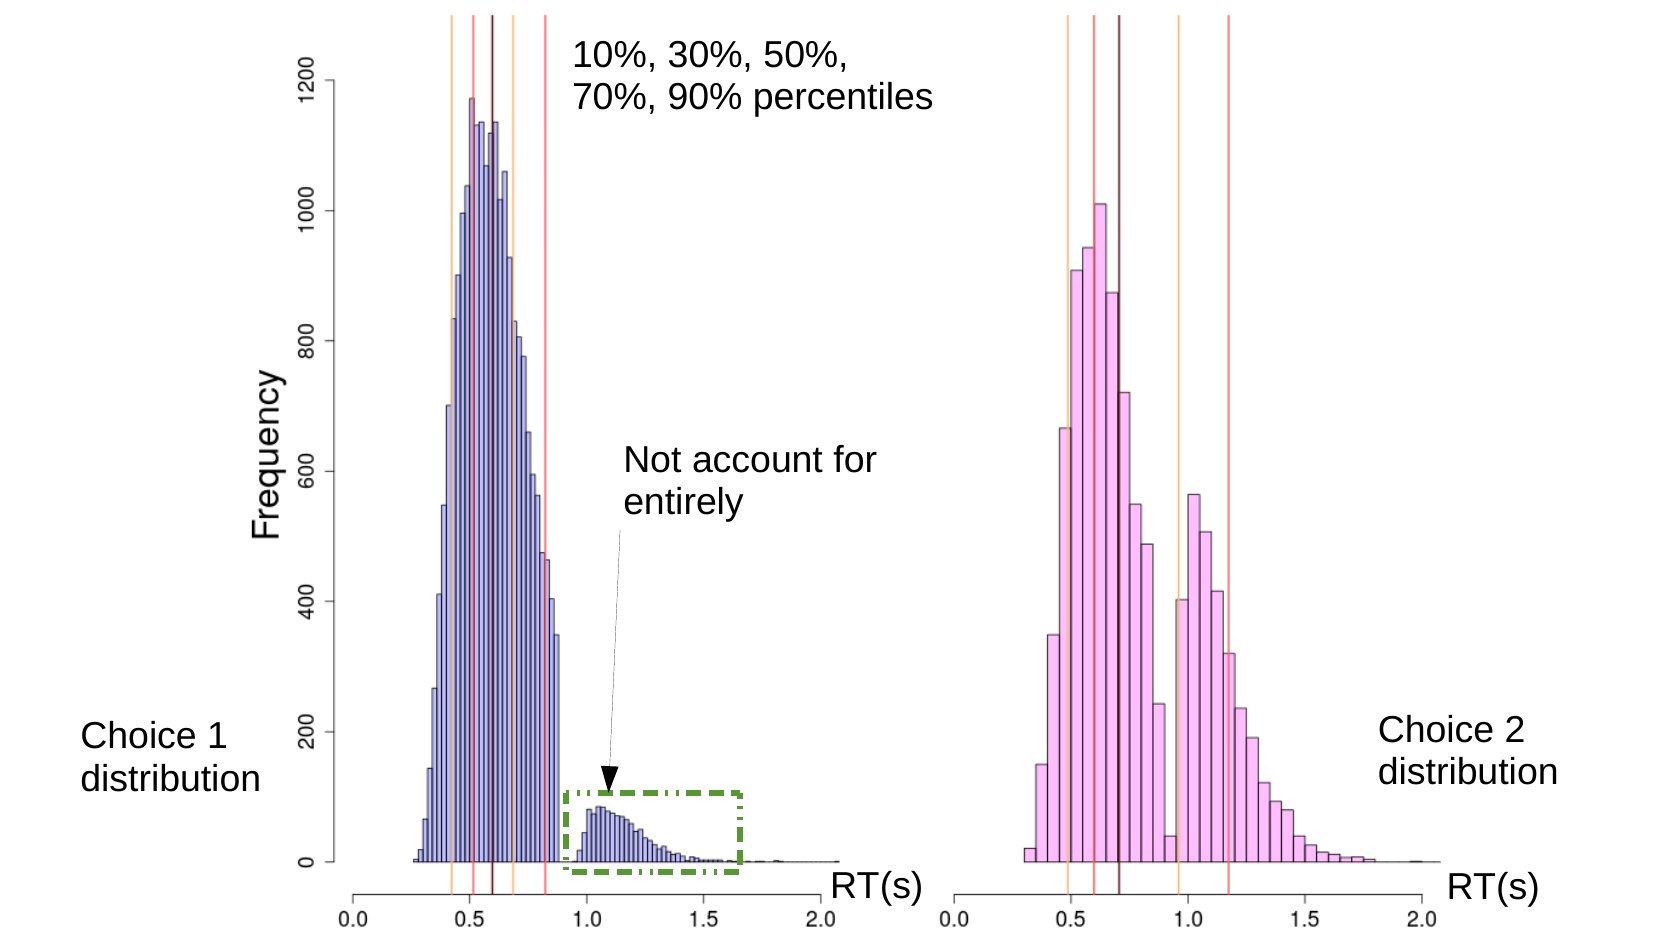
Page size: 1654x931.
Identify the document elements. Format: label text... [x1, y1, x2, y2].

text_box Choice 2 distribution [1363, 700, 1579, 800]
text_box 10%, 30%, 50%, 70%, 90% percentiles [557, 26, 966, 129]
picture [212, 3, 1453, 931]
text_box Not account for entirely [608, 430, 941, 530]
text_box RT(s) [1431, 858, 1555, 915]
text_box RT(s) [815, 856, 943, 914]
text_box Choice 1 distribution [65, 707, 282, 807]
